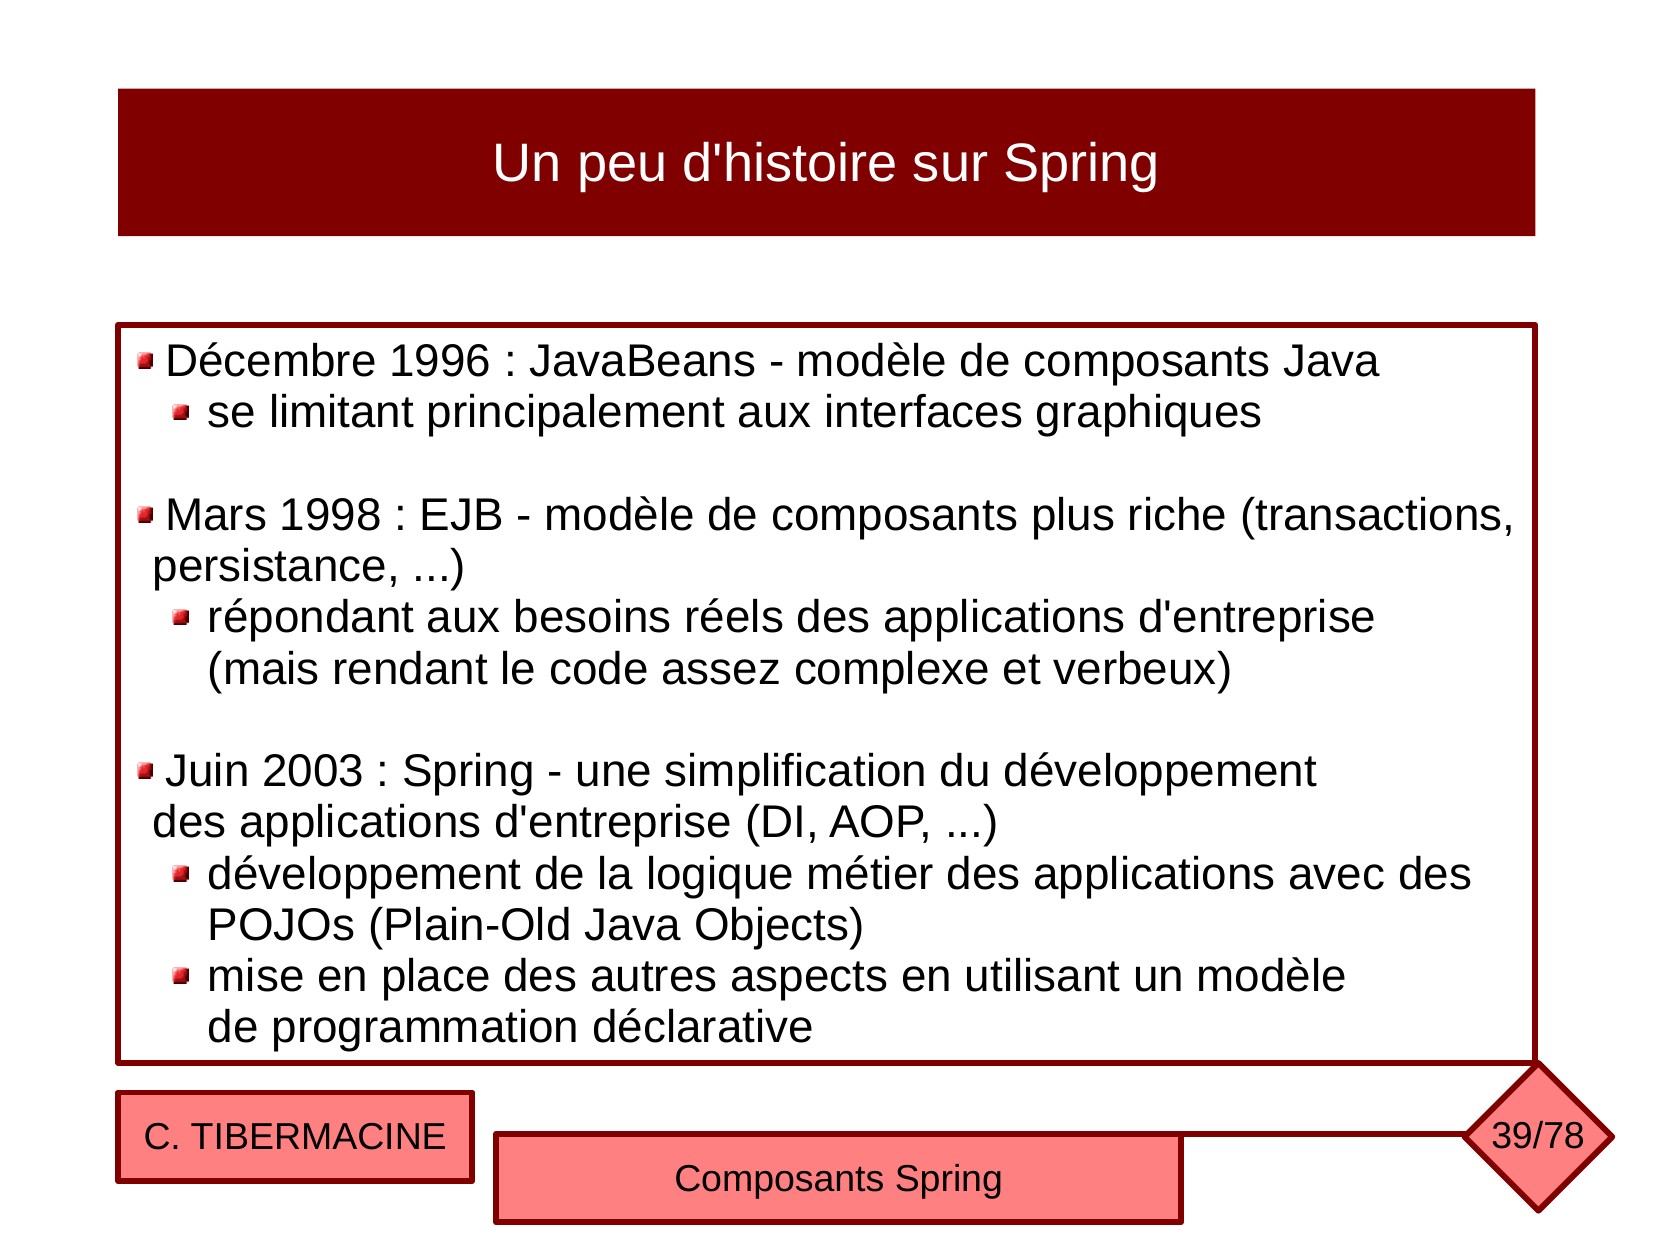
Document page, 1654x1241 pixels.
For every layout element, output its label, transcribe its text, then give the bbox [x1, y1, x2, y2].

text_box <numéro>/78 [1476, 1107, 1613, 1207]
text_box C. TIBERMACINE [118, 1092, 473, 1182]
text_box Composants Spring [496, 1133, 1182, 1223]
text_box Un peu d'histoire sur Spring [118, 88, 1536, 237]
text_box [1494, 1062, 1583, 1107]
picture [172, 865, 189, 882]
picture [172, 609, 189, 625]
text_box Décembre 1996 : JavaBeans - modèle de composants Java se limitant principalement aux interfaces graphiques Mars 1998 : EJB - modèle de composants plus riche (transactions, persistance, ...) répondant aux besoins réels des applications d'entreprise (mais rendant le code assez complexe et verbeux) Juin 2003 : Spring - une simplification du développement des applications d'entreprise (DI, AOP, ...) développement de la logique métier des applications avec des POJOs (Plain-Old Java Objects) mise en place des autres aspects en utilisant un modèle de programmation déclarative [118, 324, 1536, 1063]
text_box [1464, 1125, 1476, 1149]
picture [137, 506, 153, 523]
picture [137, 762, 153, 779]
picture [172, 967, 189, 984]
picture [172, 404, 189, 420]
picture [137, 352, 153, 369]
